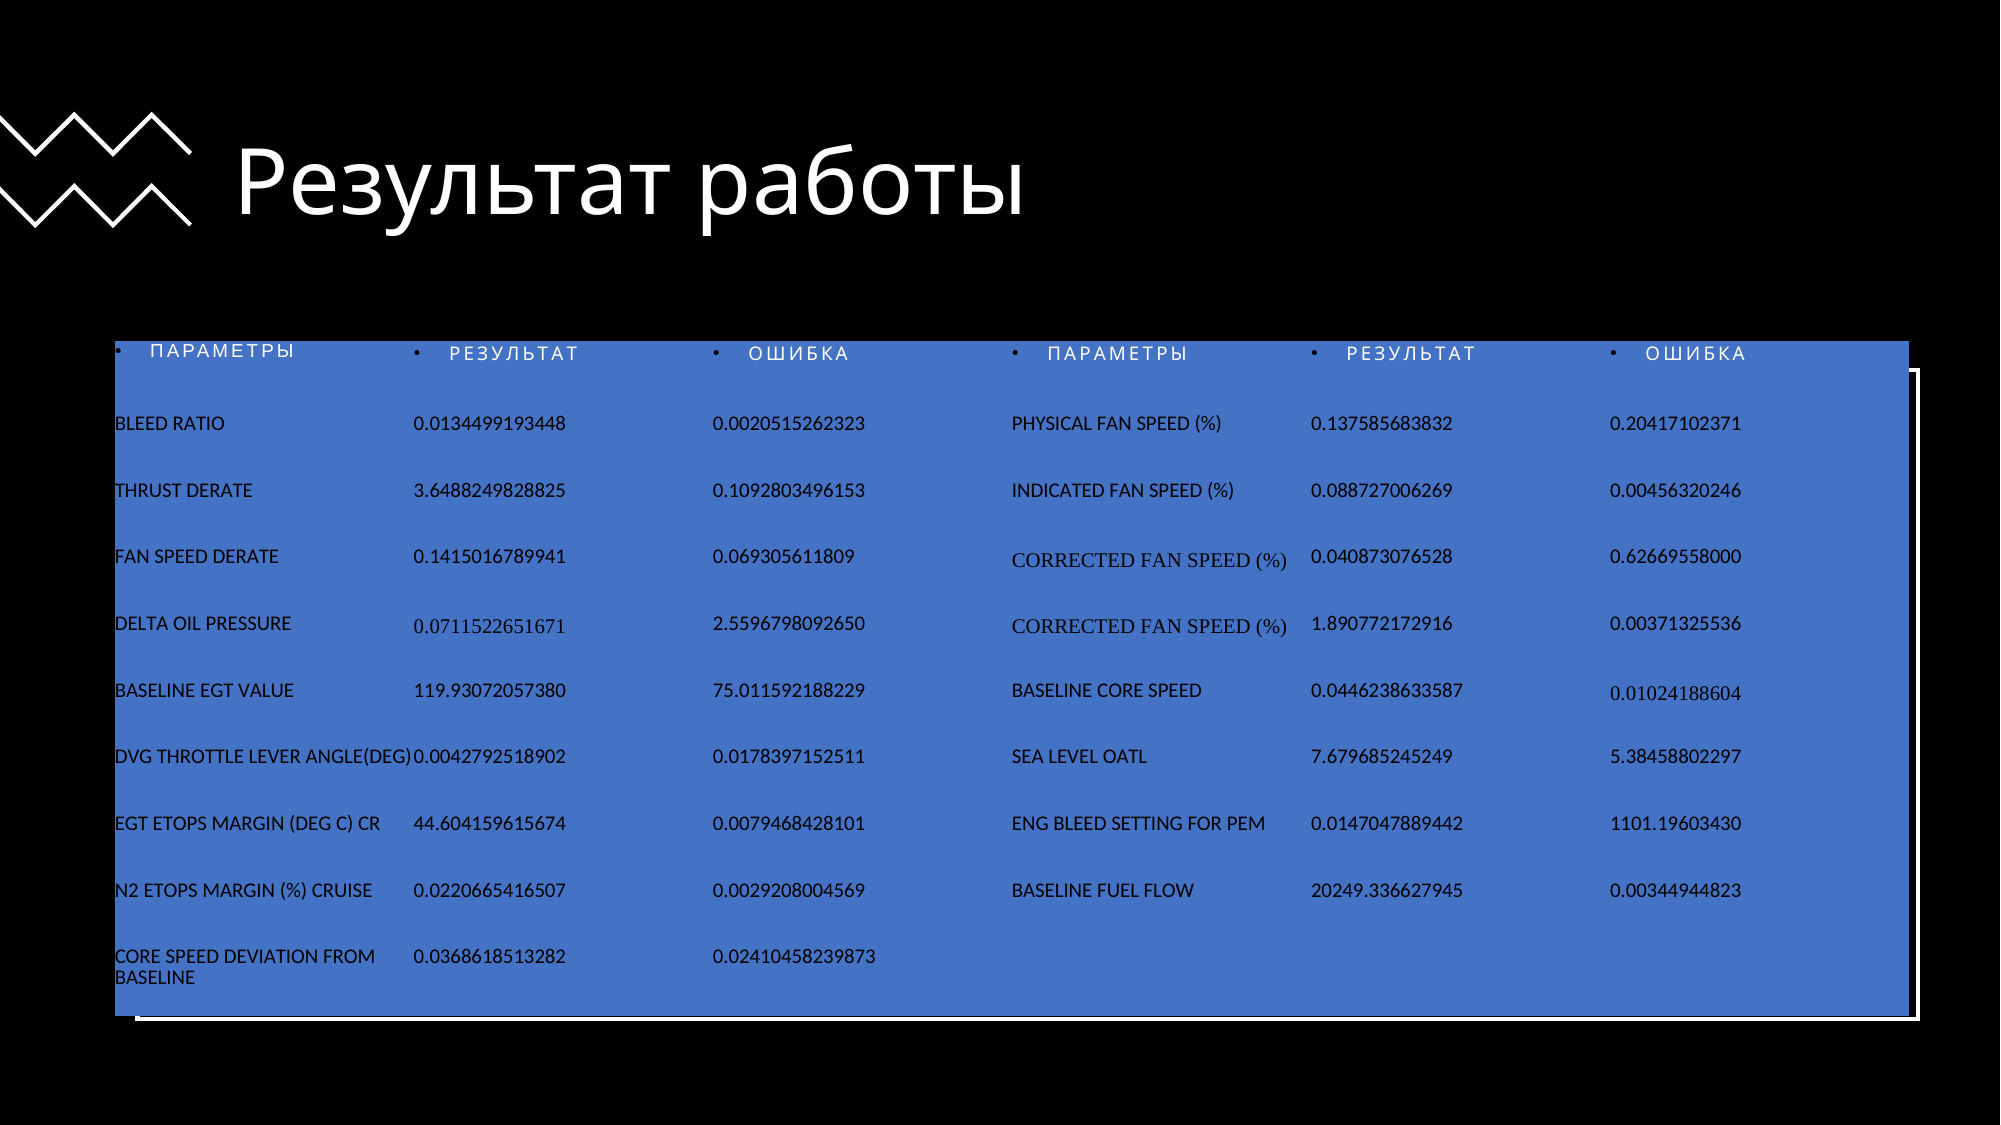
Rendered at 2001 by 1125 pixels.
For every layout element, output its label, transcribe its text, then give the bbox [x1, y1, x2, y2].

table_header Ошибка [713, 341, 1012, 415]
table_cell 0.01024188604 [1610, 682, 1909, 749]
table_cell EGT ETOPS MARGIN (DEG C) CR [115, 815, 414, 882]
table_cell 0.0178397152511 [713, 749, 1012, 815]
table_cell FAN SPEED DERATE [115, 549, 414, 615]
table_header Результат [414, 341, 713, 415]
table_cell DVG THROTTLE LEVER ANGLE(DEG) [115, 749, 414, 815]
table_header Ошибка [1610, 341, 1909, 415]
table_cell 0.0079468428101 [713, 815, 1012, 882]
table_cell 0.02410458239873 [713, 949, 1012, 1016]
table_cell 75.011592188229 [713, 682, 1012, 749]
table_cell 44.604159615674 [414, 815, 713, 882]
table_header Результат [1311, 341, 1610, 415]
table_cell 119.93072057380 [414, 682, 713, 749]
table_header Параметры [115, 341, 414, 415]
table_cell BASELINE FUEL FLOW [1012, 882, 1311, 949]
table_cell BASELINE CORE SPEED [1012, 682, 1311, 749]
table_cell 0.0220665416507 [414, 882, 713, 949]
table_cell 0.0020515262323 [713, 415, 1012, 482]
table_cell 2.5596798092650 [713, 615, 1012, 682]
table_cell DELTA OIL PRESSURE [115, 615, 414, 682]
table_cell 3.6488249828825 [414, 482, 713, 549]
table_cell 0.0711522651671 [414, 615, 713, 682]
table_cell SEA LEVEL OATL [1012, 749, 1311, 815]
table_cell 0.0134499193448 [414, 415, 713, 482]
table_cell 7.679685245249 [1311, 749, 1610, 815]
table_cell INDICATED FAN SPEED (%) [1012, 482, 1311, 549]
table_cell 0.00371325536 [1610, 615, 1909, 682]
table_cell PHYSICAL FAN SPEED (%) [1012, 415, 1311, 482]
table_cell 0.088727006269 [1311, 482, 1610, 549]
table_cell 0.0368618513282 [414, 949, 713, 1016]
table_cell 5.38458802297 [1610, 749, 1909, 815]
table_cell 0.069305611809 [713, 549, 1012, 615]
table_cell 20249.336627945 [1311, 882, 1610, 949]
table_cell 1101.19603430 [1610, 815, 1909, 882]
table_cell 0.00456320246 [1610, 482, 1909, 549]
table_header Параметры [1012, 341, 1311, 415]
table_cell 0.1415016789941 [414, 549, 713, 615]
table_cell [1311, 949, 1610, 1016]
table_cell 0.20417102371 [1610, 415, 1909, 482]
table_cell CORE SPEED DEVIATION FROM BASELINE [115, 949, 414, 1016]
text_box [0, 0, 2000, 1125]
table_cell BASELINE EGT VALUE [115, 682, 414, 749]
title Результат работы [218, 92, 1818, 278]
table_cell CORRECTED FAN SPEED (%) [1012, 615, 1311, 682]
table_cell N2 ETOPS MARGIN (%) CRUISE [115, 882, 414, 949]
table_cell BLEED RATIO [115, 415, 414, 482]
table_cell 1.890772172916 [1311, 615, 1610, 682]
table_cell [1012, 949, 1311, 1016]
table_cell 0.0147047889442 [1311, 815, 1610, 882]
table_cell 0.040873076528 [1311, 549, 1610, 615]
table_cell 0.0446238633587 [1311, 682, 1610, 749]
table_cell 0.137585683832 [1311, 415, 1610, 482]
table_cell 0.1092803496153 [713, 482, 1012, 549]
table_cell [1610, 949, 1909, 1016]
table_cell CORRECTED FAN SPEED (%) [1012, 549, 1311, 615]
table_cell 0.0042792518902 [414, 749, 713, 815]
table_cell 0.62669558000 [1610, 549, 1909, 615]
table_cell THRUST DERATE [115, 482, 414, 549]
table_cell ENG BLEED SETTING FOR PEM [1012, 815, 1311, 882]
table_cell 0.00344944823 [1610, 882, 1909, 949]
table_cell 0.0029208004569 [713, 882, 1012, 949]
